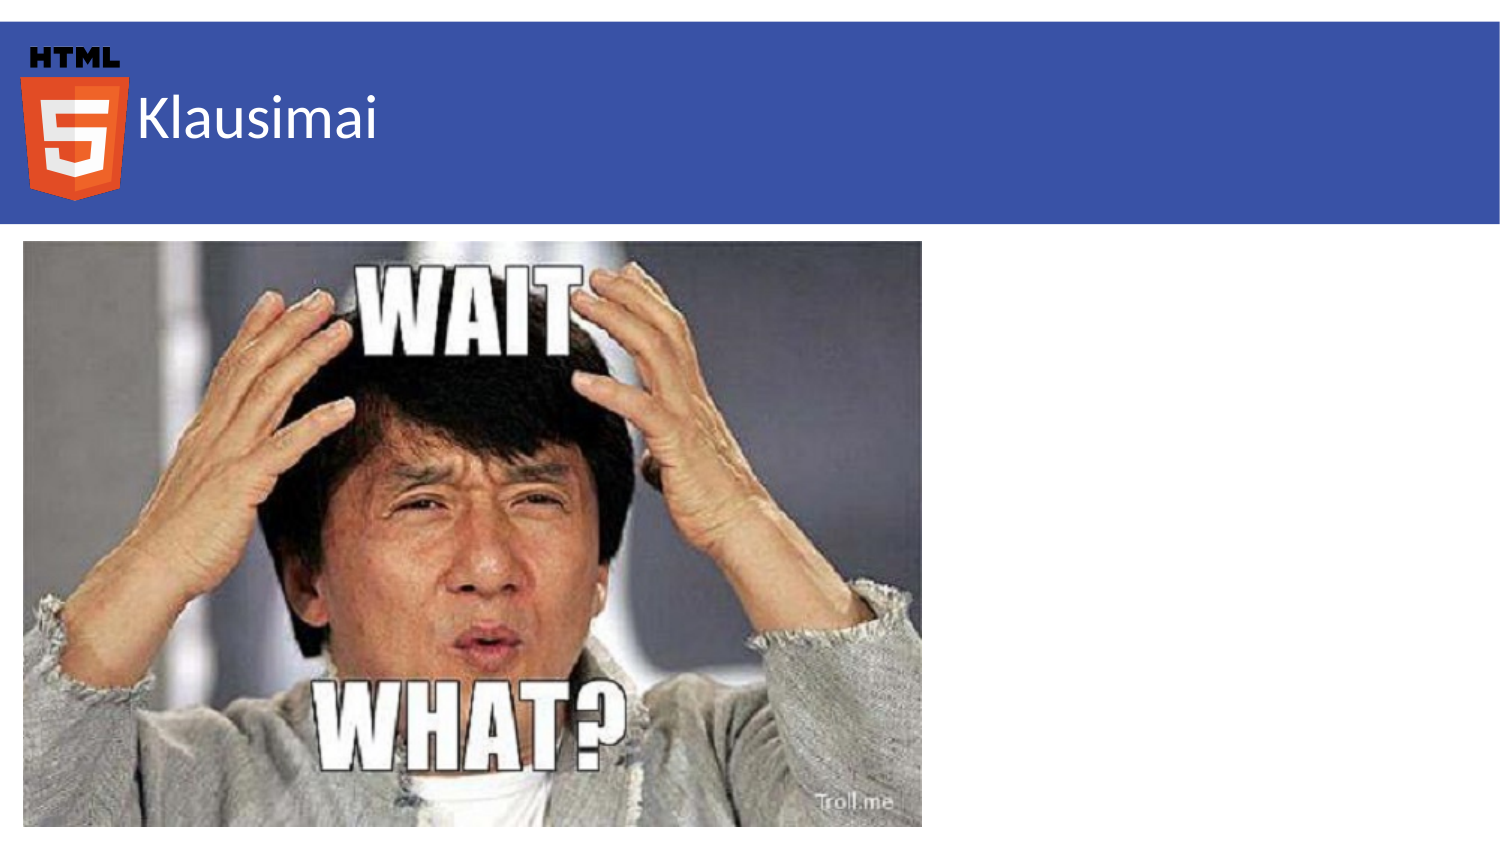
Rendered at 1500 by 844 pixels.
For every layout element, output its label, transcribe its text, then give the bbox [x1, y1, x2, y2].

picture [20, 46, 130, 201]
title Klausimai [122, 72, 1500, 167]
picture [23, 241, 922, 827]
